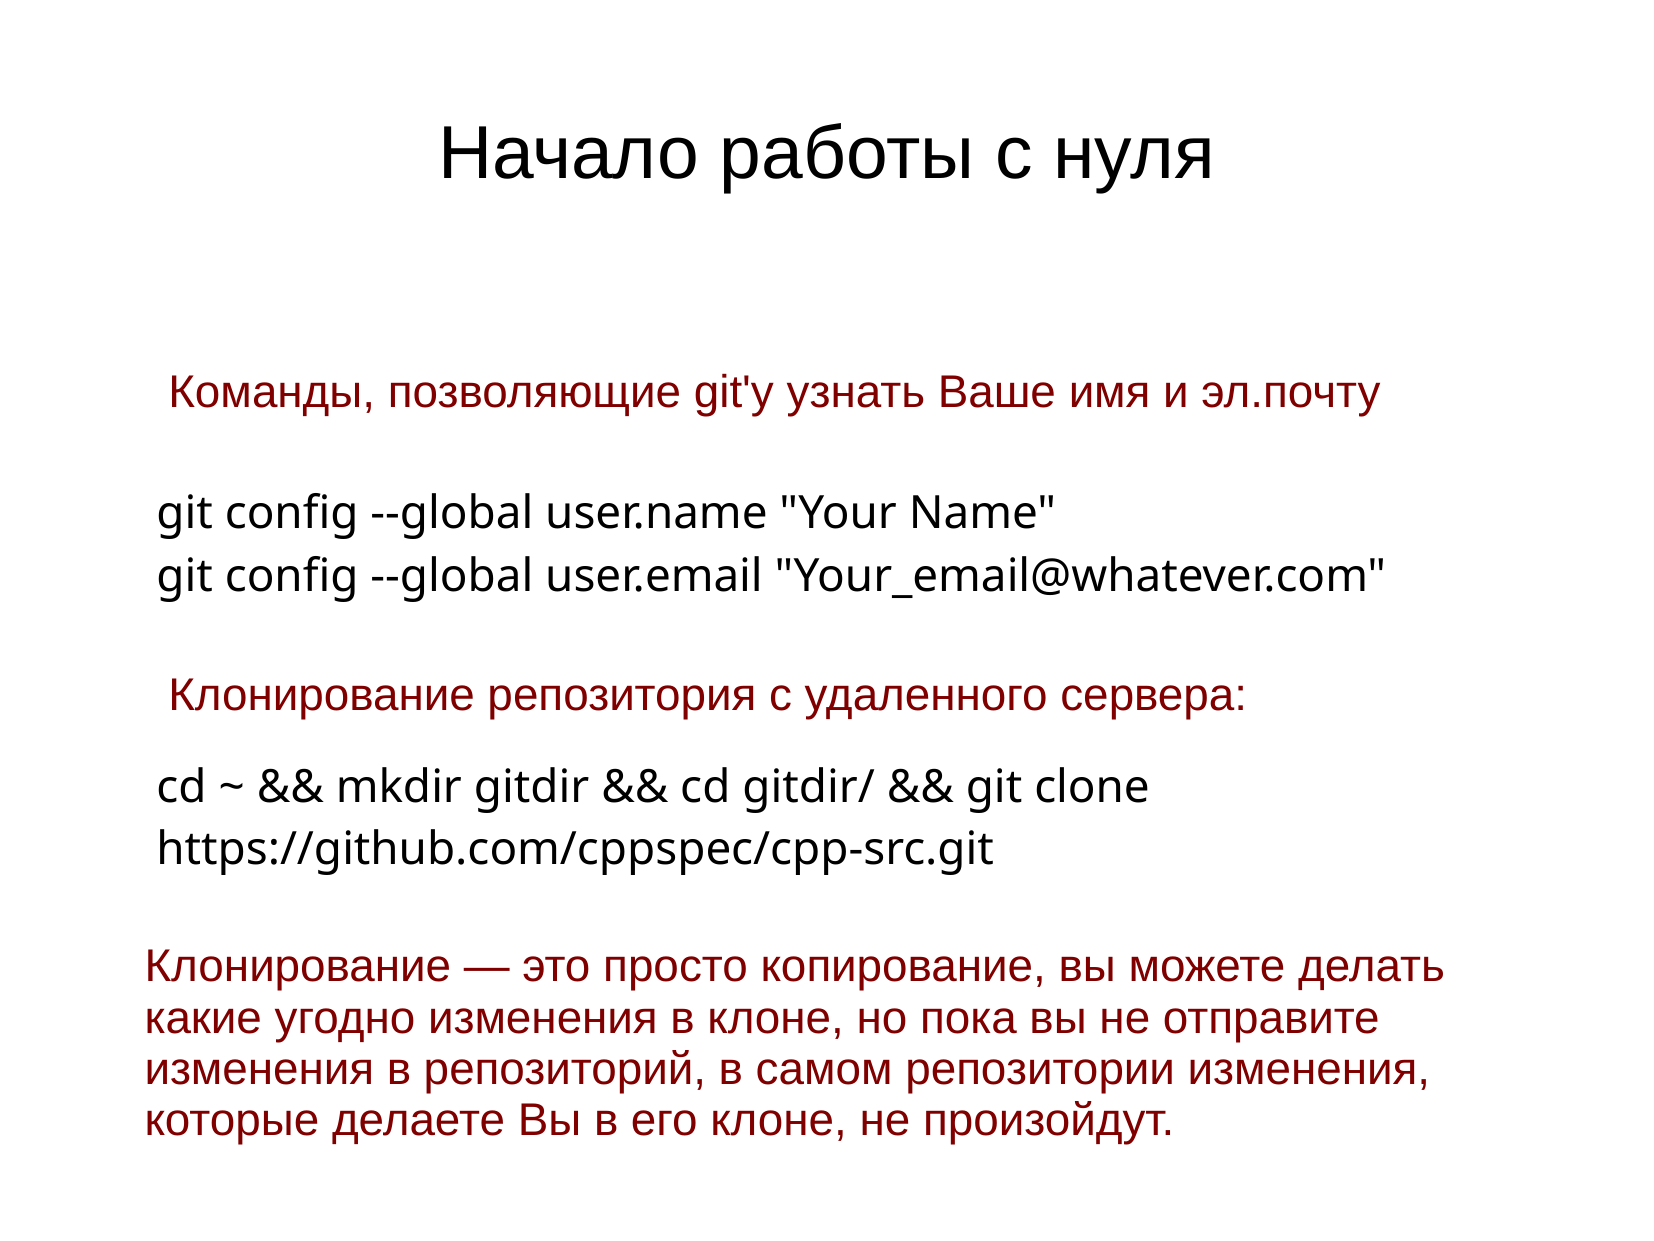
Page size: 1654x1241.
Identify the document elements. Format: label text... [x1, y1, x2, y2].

text_box cd ~ && mkdir gitdir && cd gitdir/ && git clone https://github.com/cppspec/cpp-src.git [141, 745, 1571, 863]
title Начало работы с нуля [82, 49, 1571, 257]
text_box git config --global user.name "Your Name" git config --global user.email "Your_email@whatever.com" [141, 472, 1583, 589]
text_box Клонирование — это просто копирование, вы можете делать какие угодно изменения в клоне, но пока вы не отправите изменения в репозиторий, в самом репозитории изменения, которые делаете Вы в его клоне, не произойдут. [129, 933, 1524, 1153]
text_box Клонирование репозитория с удаленного сервера: [153, 661, 1512, 745]
text_box Команды, позволяющие git'у узнать Ваше имя и эл.почту [153, 359, 1524, 426]
